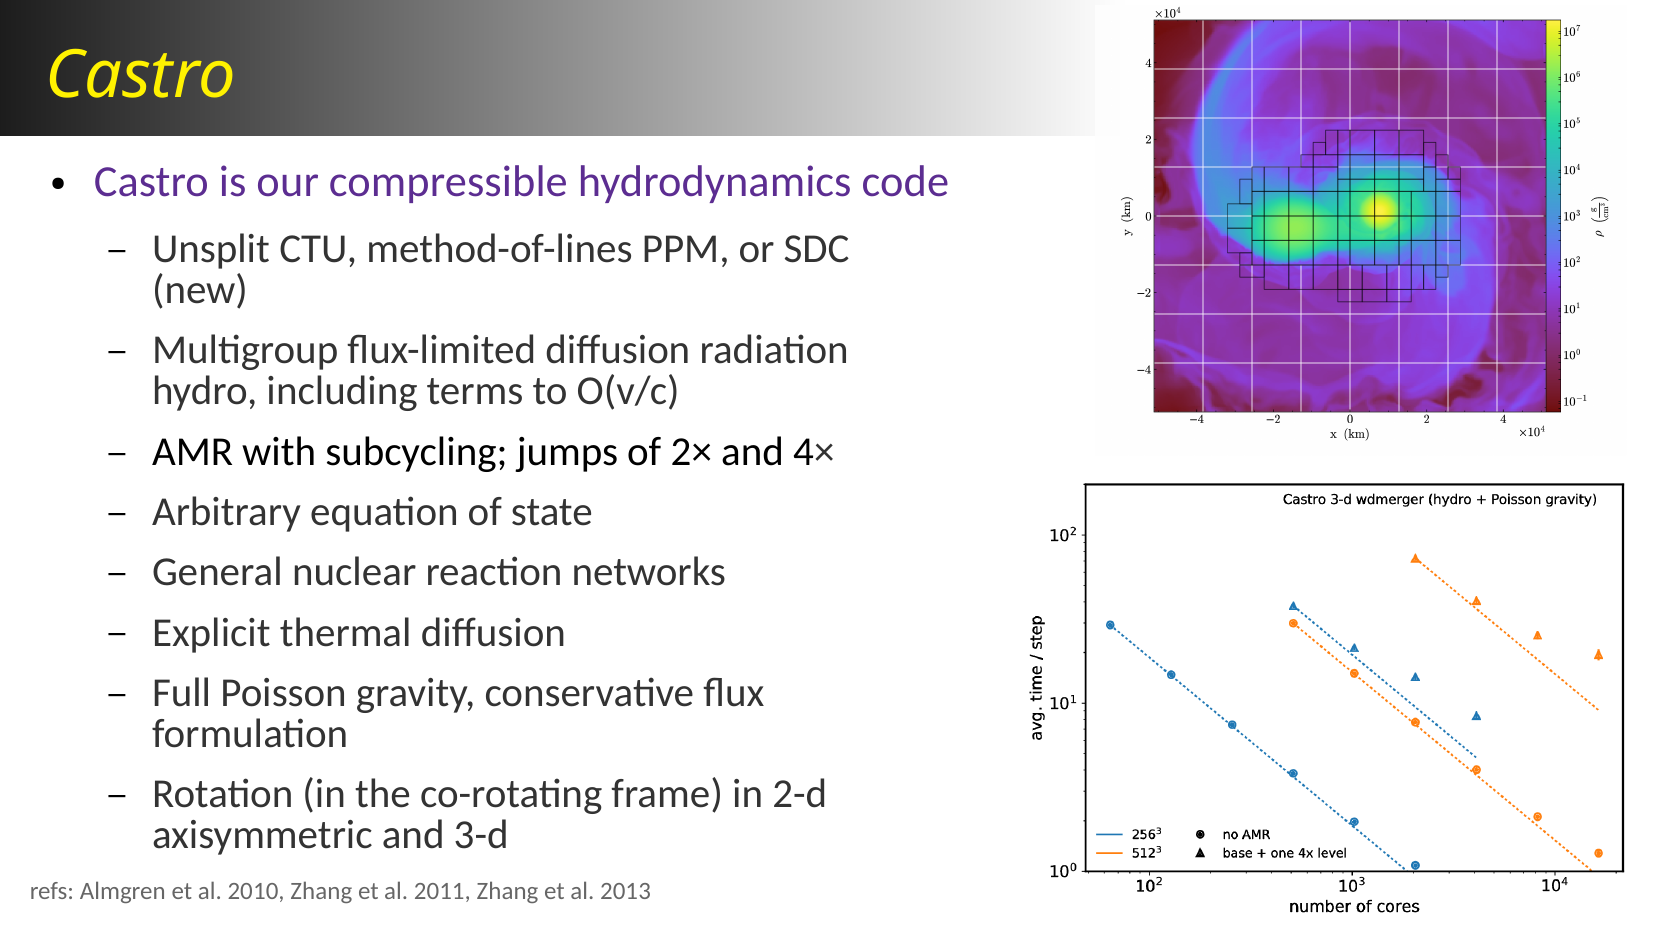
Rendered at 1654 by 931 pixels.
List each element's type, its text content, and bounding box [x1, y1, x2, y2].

title Castro [45, 13, 1021, 130]
text_box refs: Almgren et al. 2010, Zhang et al. 2011, Zhang et al. 2013 [15, 873, 736, 931]
list Castro is our compressible hydrodynamics code Unsplit CTU, method-of-lines PPM, or SDC (new) Multigroup flux-limited diffusion radiation hydro, including terms to O(v/c) AMR with subcycling; jumps of 2× and 4× Arbitrary equation of state General nuclear reaction networks Explicit thermal diffusion Full Poisson gravity, conservative flux formulation Rotation (in the co-rotating frame) in 2-d axisymmetric and 3-d [29, 156, 961, 901]
picture [1021, 472, 1635, 923]
picture [1095, 5, 1627, 456]
